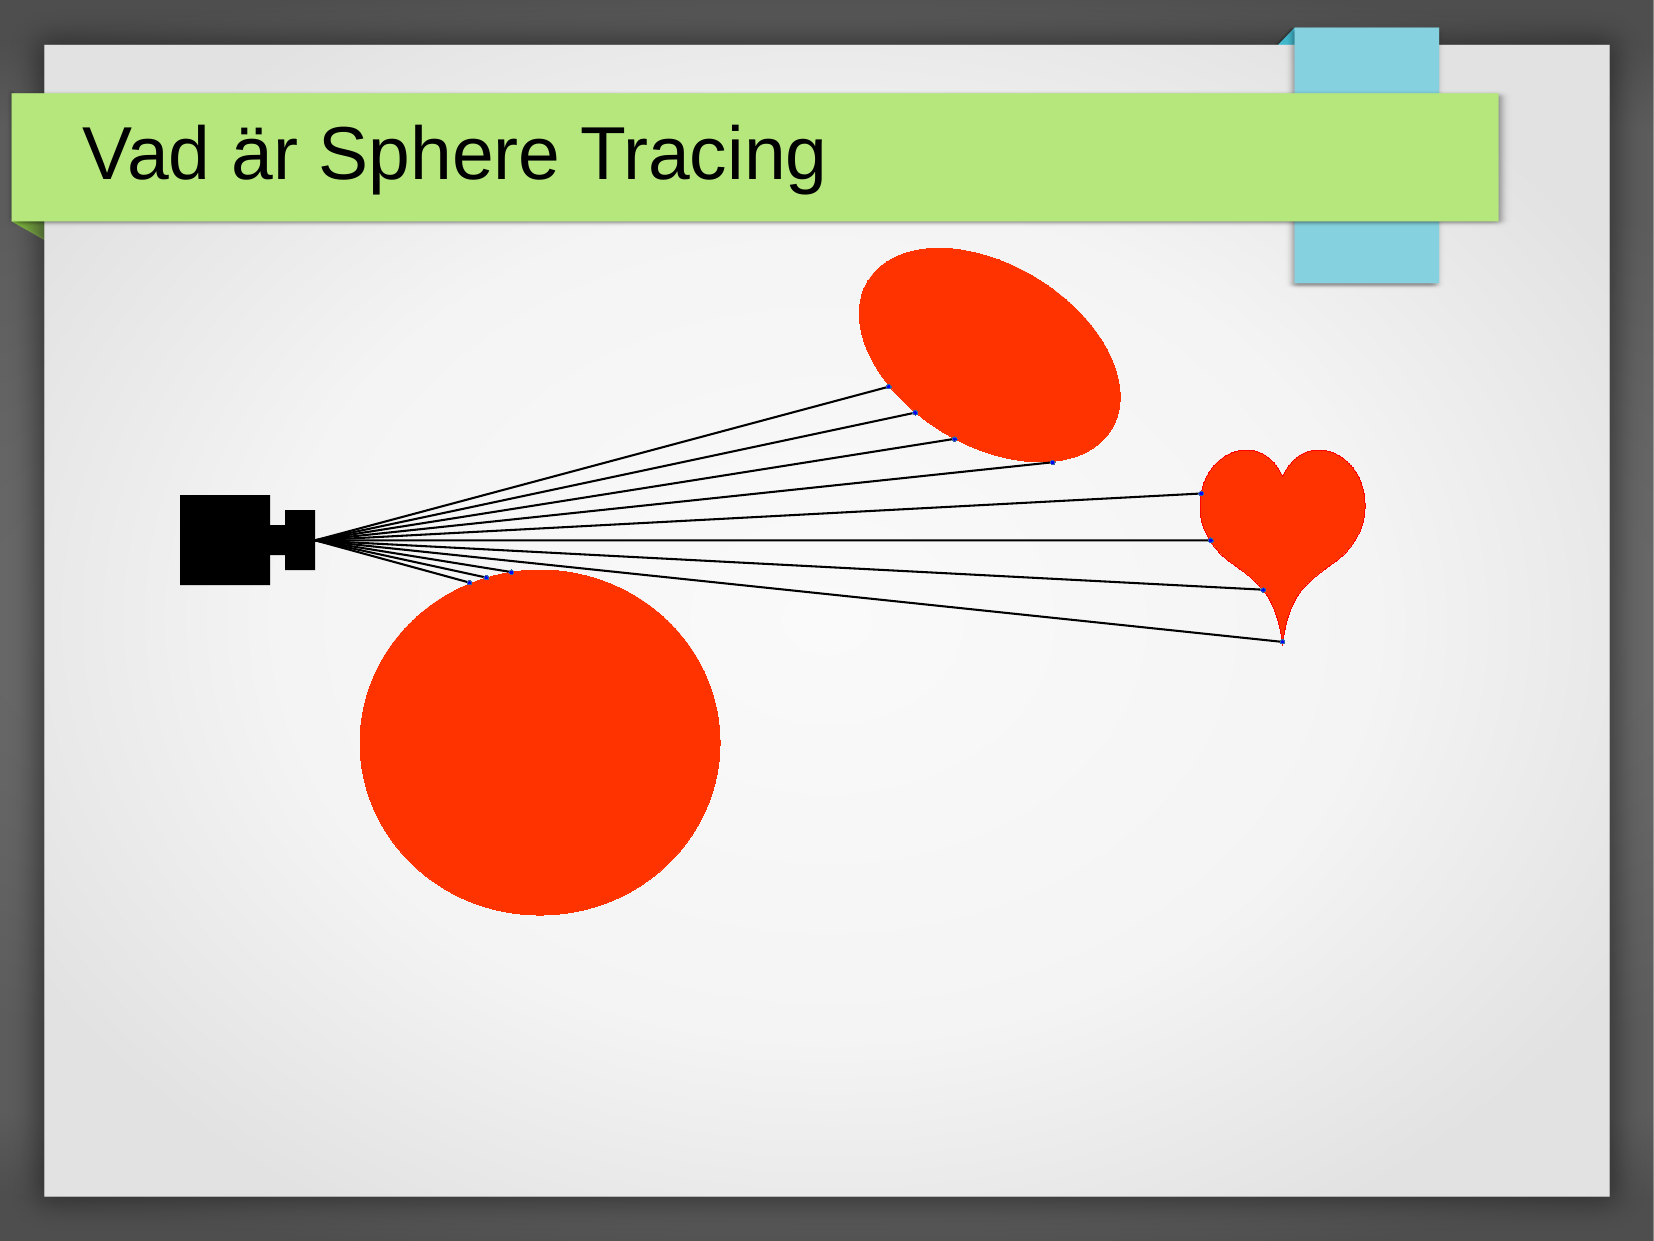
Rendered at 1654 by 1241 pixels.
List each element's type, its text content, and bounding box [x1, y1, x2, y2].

text_box [859, 248, 1121, 465]
text_box [360, 569, 721, 916]
text_box [1198, 450, 1366, 646]
text_box [180, 495, 316, 586]
picture [0, 0, 1654, 1241]
title Vad är Sphere Tracing [82, 94, 1264, 213]
